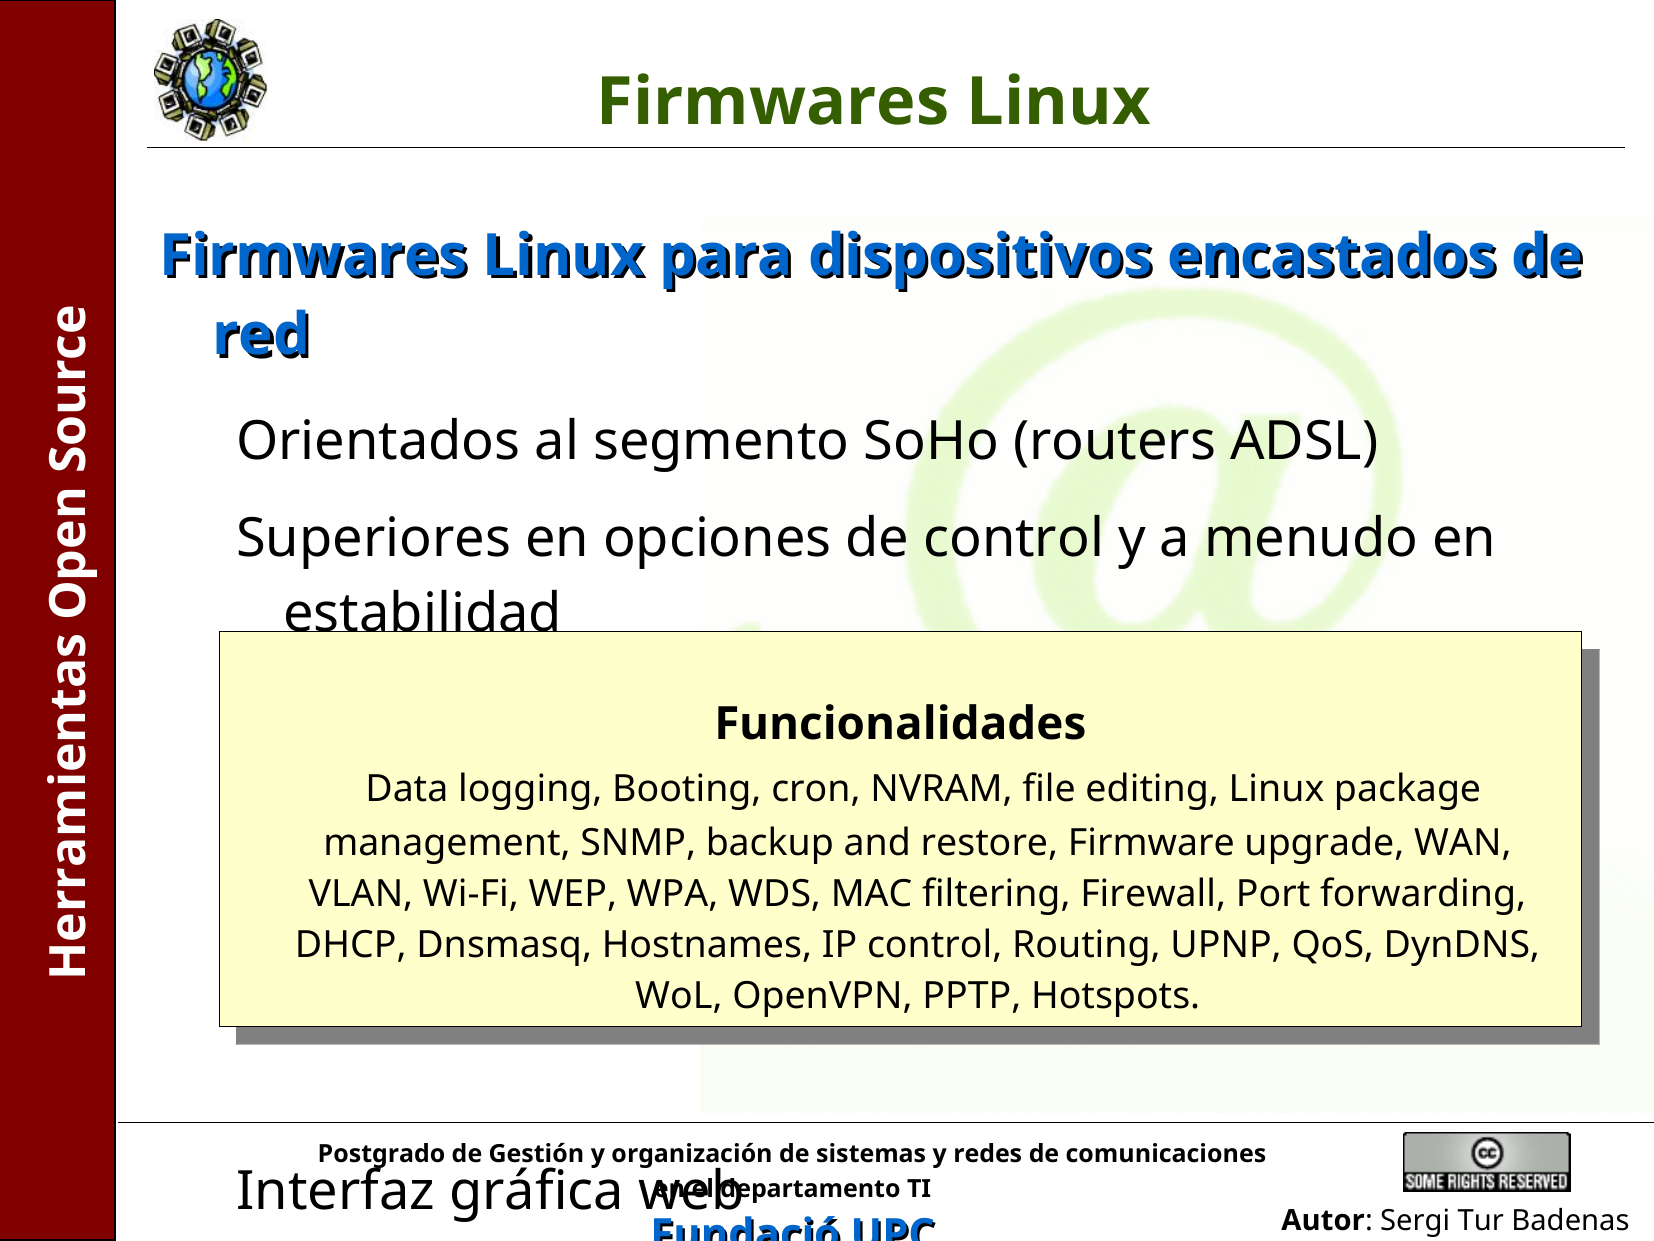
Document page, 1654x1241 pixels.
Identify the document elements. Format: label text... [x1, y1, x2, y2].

list Firmwares Linux para dispositivos encastados de red Orientados al segmento SoHo (routers ADSL) Superiores en opciones de control y a menudo en estabilidad Muchos firmwares “comerciales” están basados en Linux Interfaz gráfica web openwrt, dd-wrt, Tomato, voyage (Debian) [141, 213, 1630, 1083]
text_box Funcionalidades Data logging, Booting, cron, NVRAM, file editing, Linux package management, SNMP, backup and restore, Firmware upgrade, WAN, VLAN, Wi-Fi, WEP, WPA, WDS, MAC filtering, Firewall, Port forwarding, DHCP, Dnsmasq, Hostnames, IP control, Routing, UPNP, QoS, DynDNS, WoL, OpenVPN, PPTP, Hotspots. [219, 631, 1582, 926]
title Firmwares Linux [129, 56, 1619, 141]
picture [154, 19, 268, 56]
picture [700, 217, 1654, 1113]
picture [1403, 1132, 1571, 1192]
